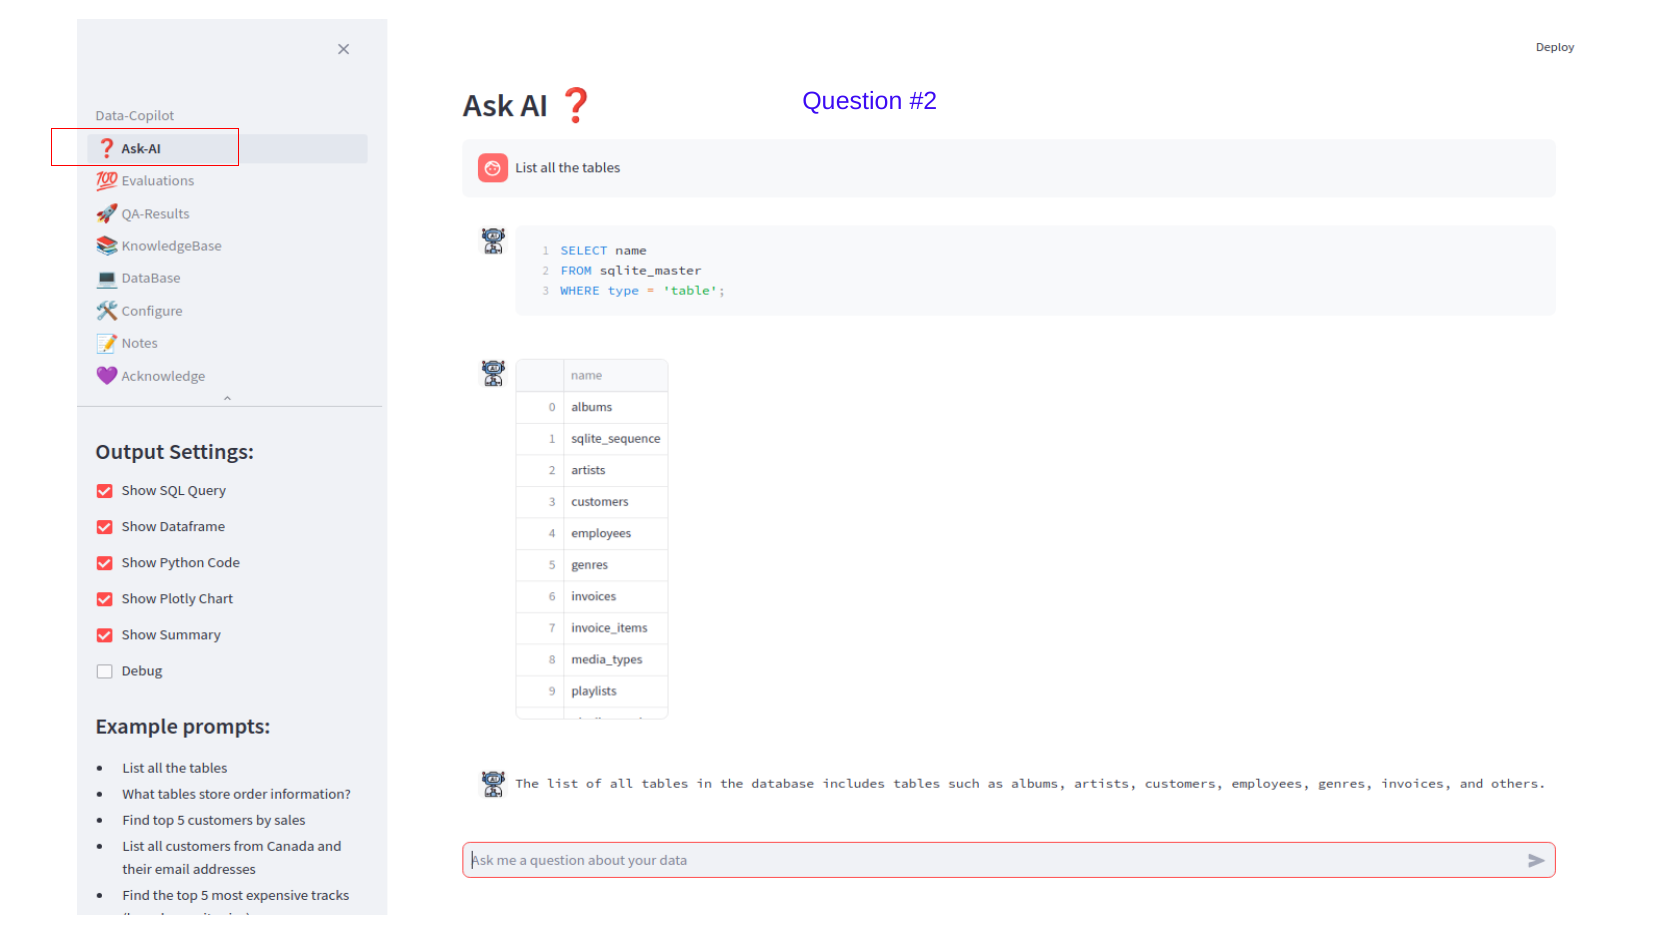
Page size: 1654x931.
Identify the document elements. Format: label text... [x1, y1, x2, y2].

text_box Question #2 [787, 79, 976, 123]
text_box [51, 128, 239, 166]
picture [77, 19, 1582, 915]
